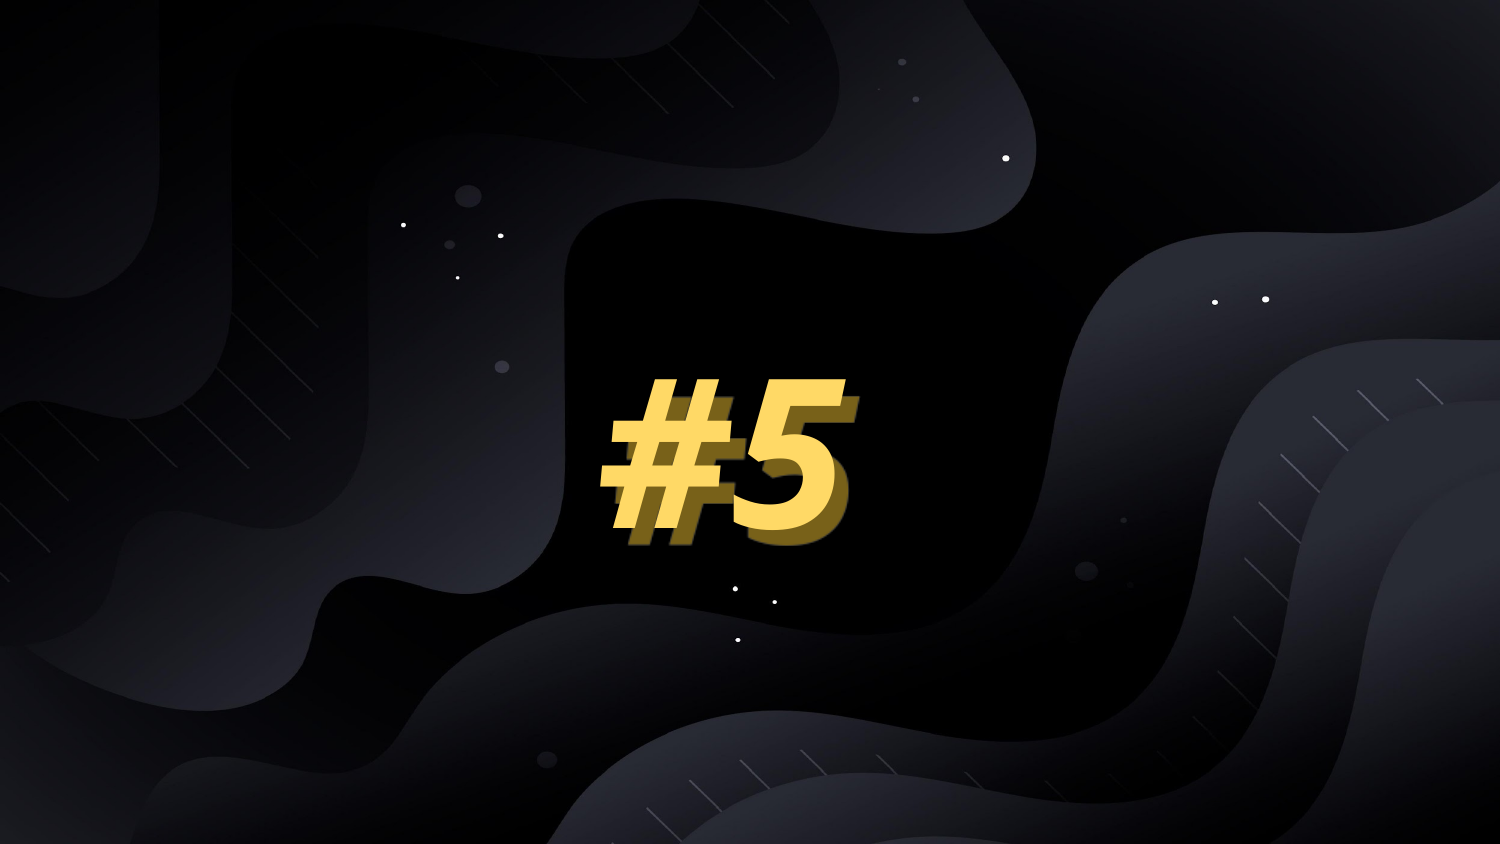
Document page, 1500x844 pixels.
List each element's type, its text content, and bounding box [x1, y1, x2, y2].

picture [0, 0, 1500, 844]
list #5 [383, 241, 1059, 613]
